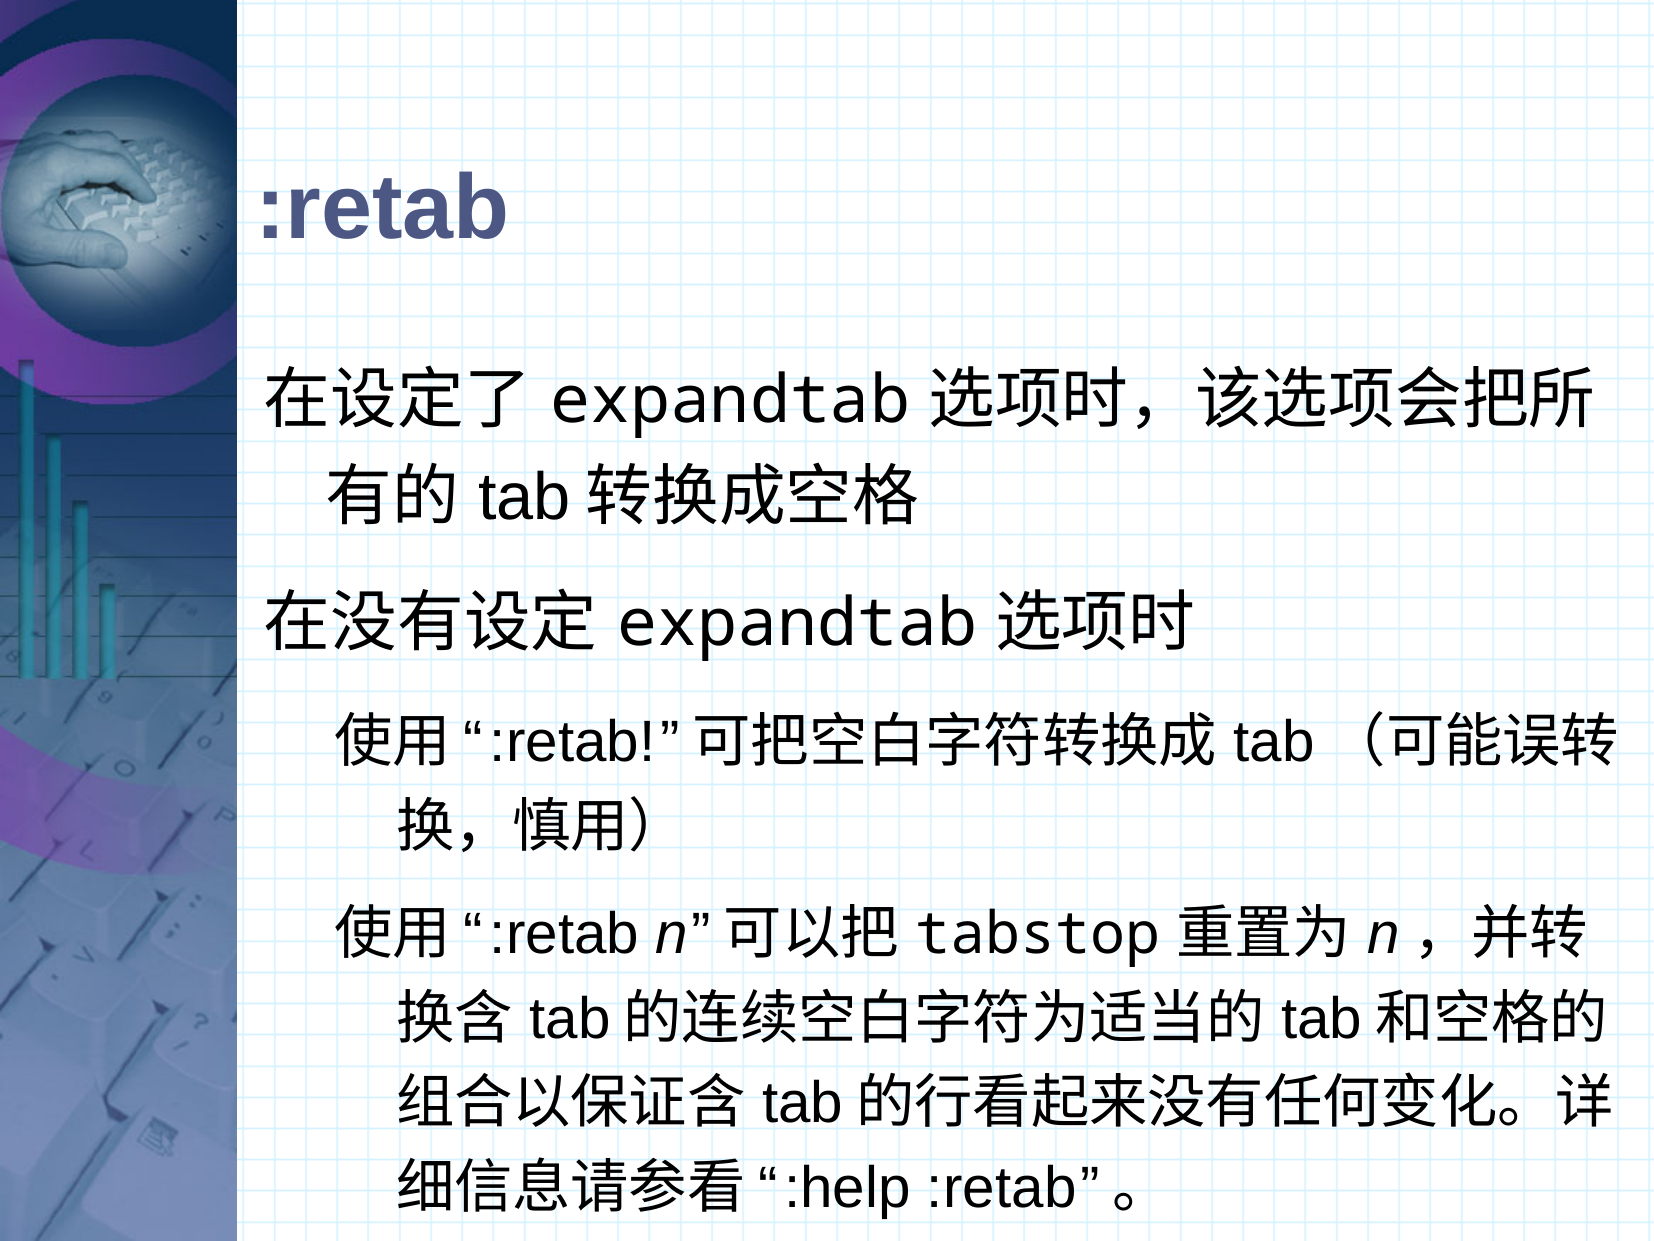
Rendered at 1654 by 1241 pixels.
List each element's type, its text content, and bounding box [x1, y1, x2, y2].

list 在设定了expandtab选项时，该选项会把所有的tab转换成空格 在没有设定expandtab选项时 使用 “ :retab! ”可把空白字符转换成tab（可能误转换，慎用） 使用 “ :retab n ”可以把tabstop重置为n，并转换含tab的连续空白字符为适当的tab和空格的组合以保证含tab的行看起来没有任何变化。详细信息请参看 “ :help :retab ”。 [254, 344, 1640, 1112]
title :retab [254, 110, 1640, 303]
picture [0, 0, 1654, 1241]
